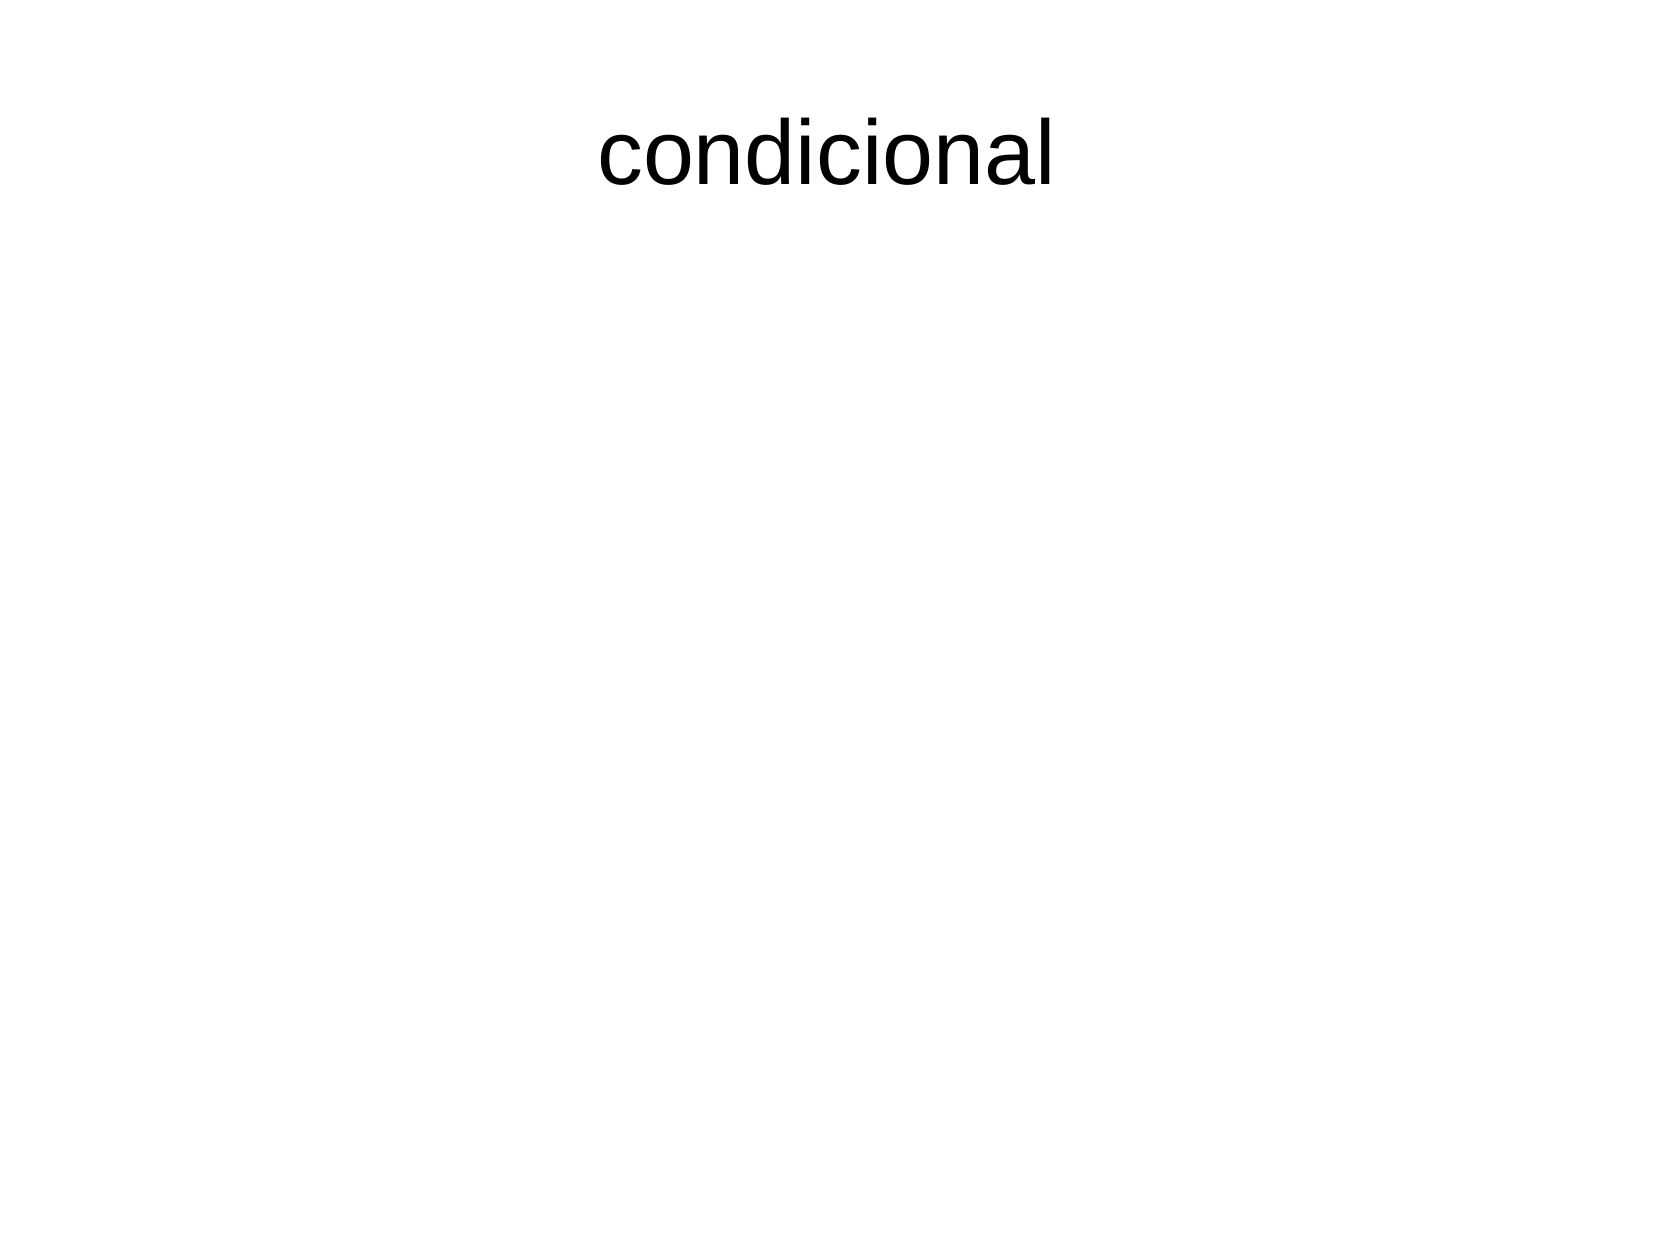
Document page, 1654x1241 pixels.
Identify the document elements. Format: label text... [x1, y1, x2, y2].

title condicional [82, 49, 1571, 257]
